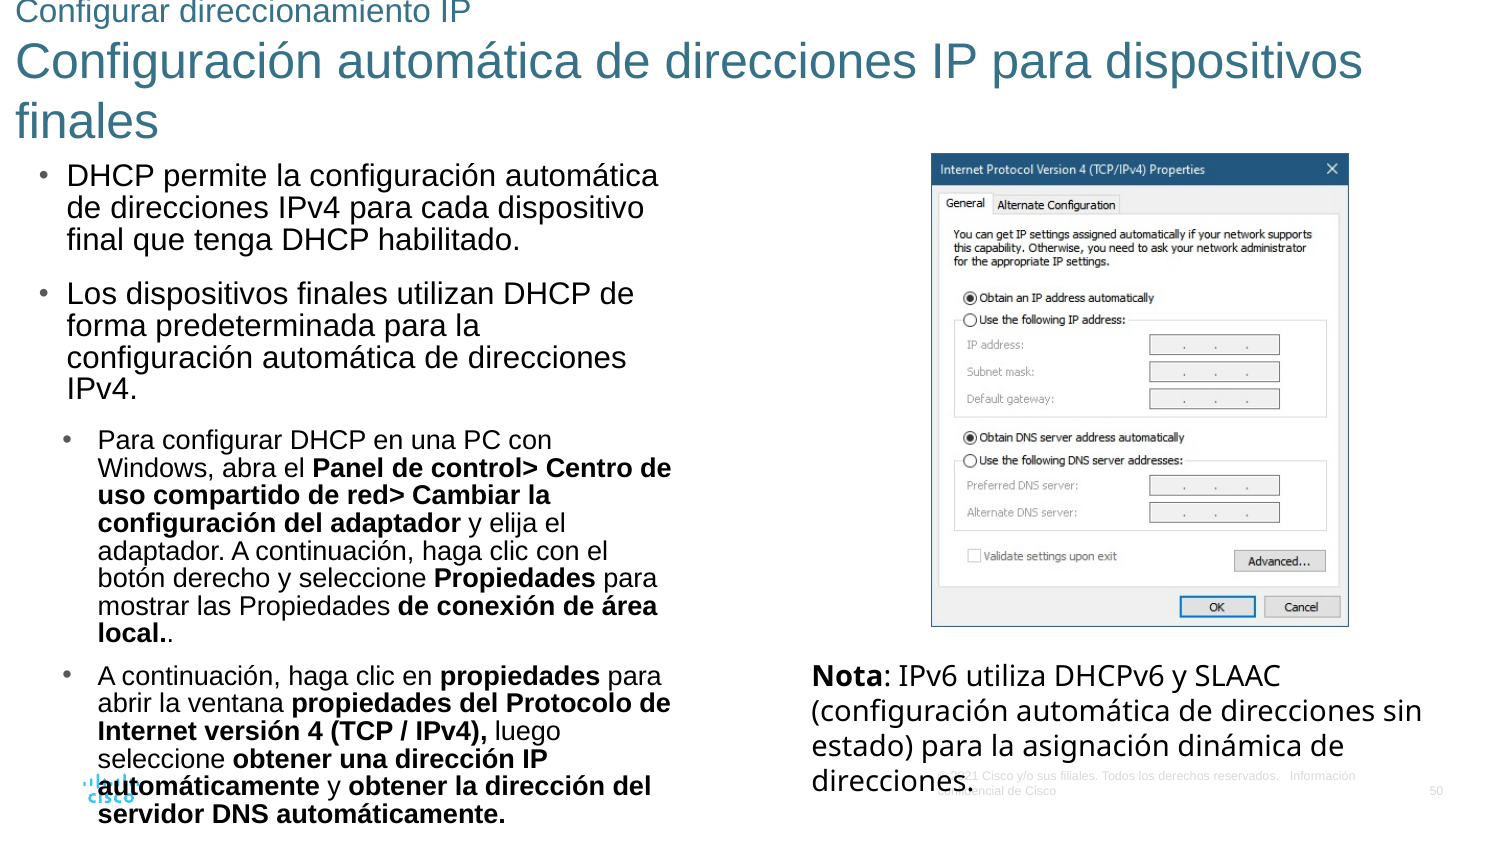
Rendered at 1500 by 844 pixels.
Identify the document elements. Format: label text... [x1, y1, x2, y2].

picture [931, 153, 1349, 627]
list DHCP permite la configuración automática de direcciones IPv4 para cada dispositivo final que tenga DHCP habilitado. Los dispositivos finales utilizan DHCP de forma predeterminada para la configuración automática de direcciones IPv4. Para configurar DHCP en una PC con Windows, abra el Panel de control> Centro de uso compartido de red> Cambiar la configuración del adaptador y elija el adaptador. A continuación, haga clic con el botón derecho y seleccione Propiedades para mostrar las Propiedades de conexión de área local.. A continuación, haga clic en propiedades para abrir la ventana propiedades del Protocolo de Internet versión 4 (TCP / IPv4), luego seleccione obtener una dirección IP automáticamente y obtener la dirección del servidor DNS automáticamente. [23, 154, 704, 755]
text_box Nota: IPv6 utiliza DHCPv6 y SLAAC (configuración automática de direcciones sin estado) para la asignación dinámica de direcciones. [796, 649, 1477, 805]
title Configurar direccionamiento IP Configuración automática de direcciones IP para dispositivos finales [0, 6, 1500, 131]
